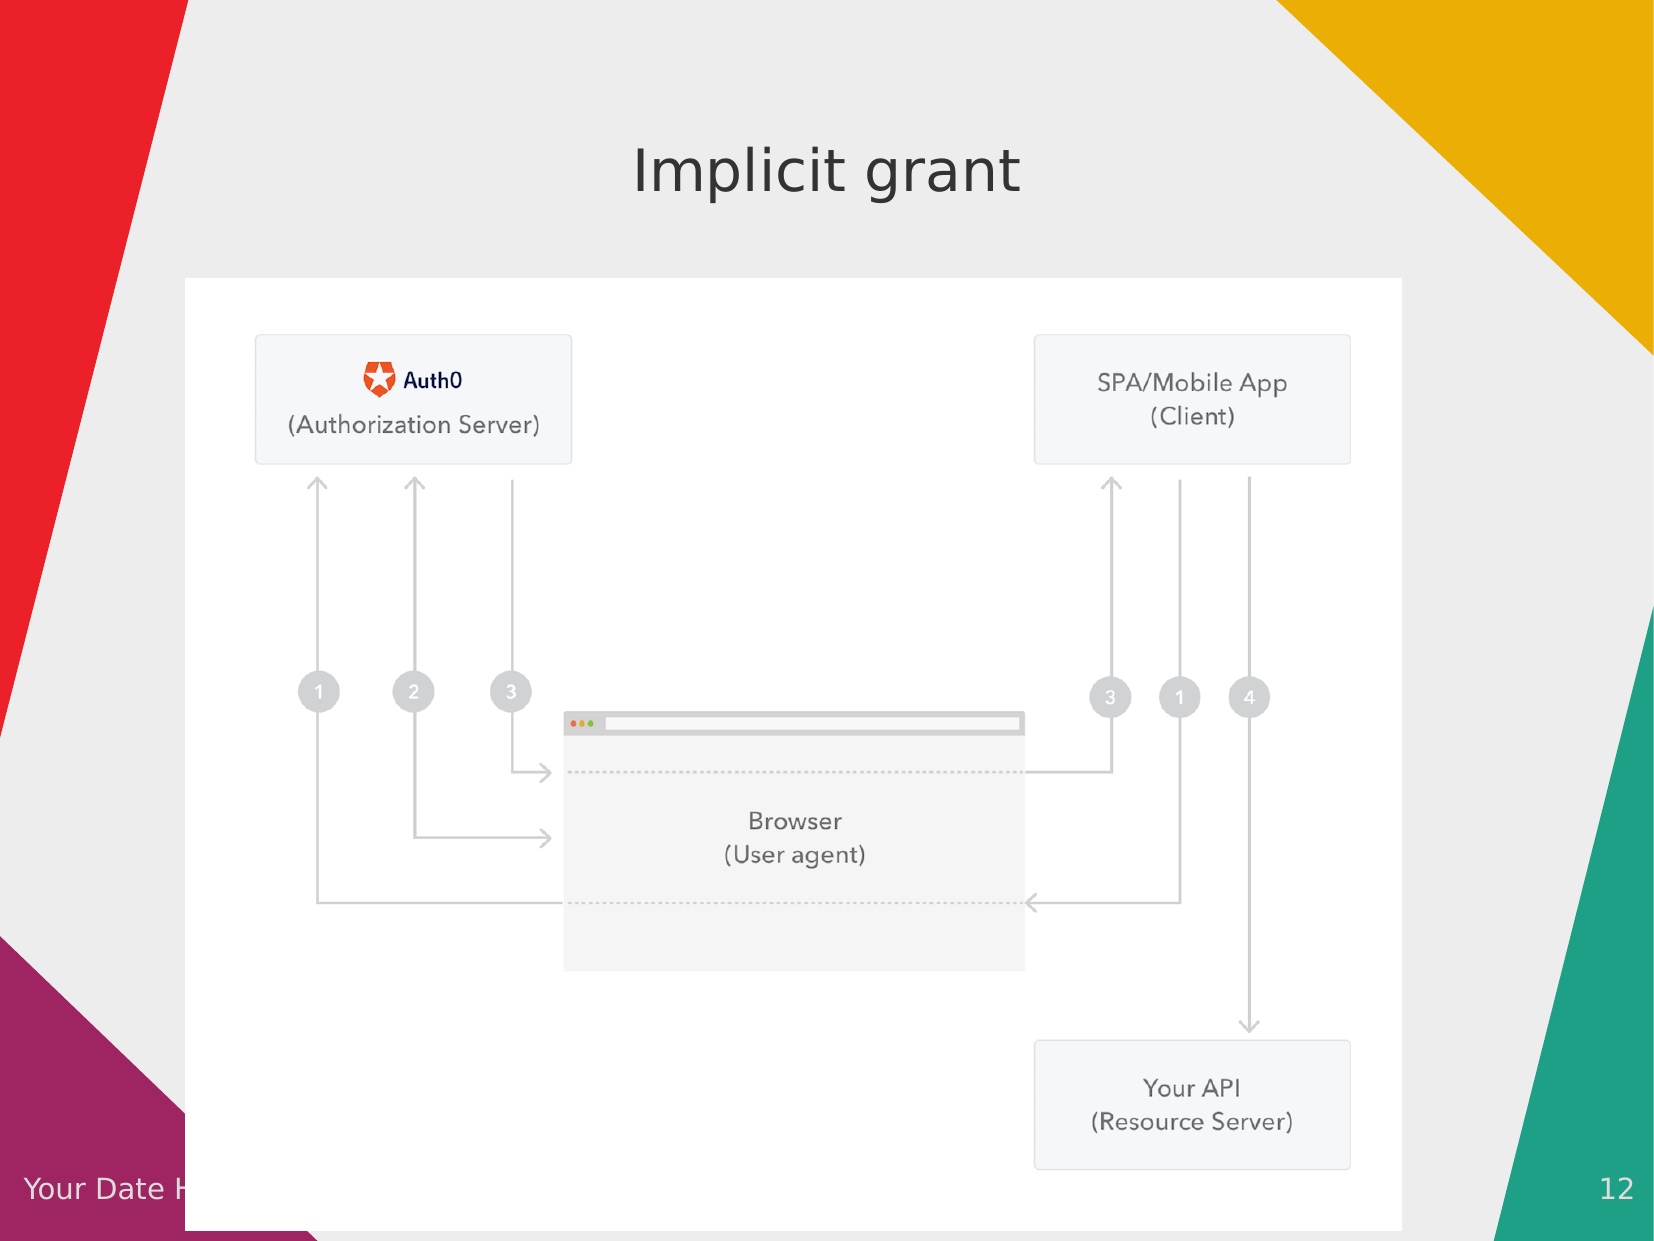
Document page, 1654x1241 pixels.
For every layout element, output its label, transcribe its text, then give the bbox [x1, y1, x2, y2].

title Implicit grant [114, 73, 1539, 271]
picture [185, 278, 1402, 1231]
